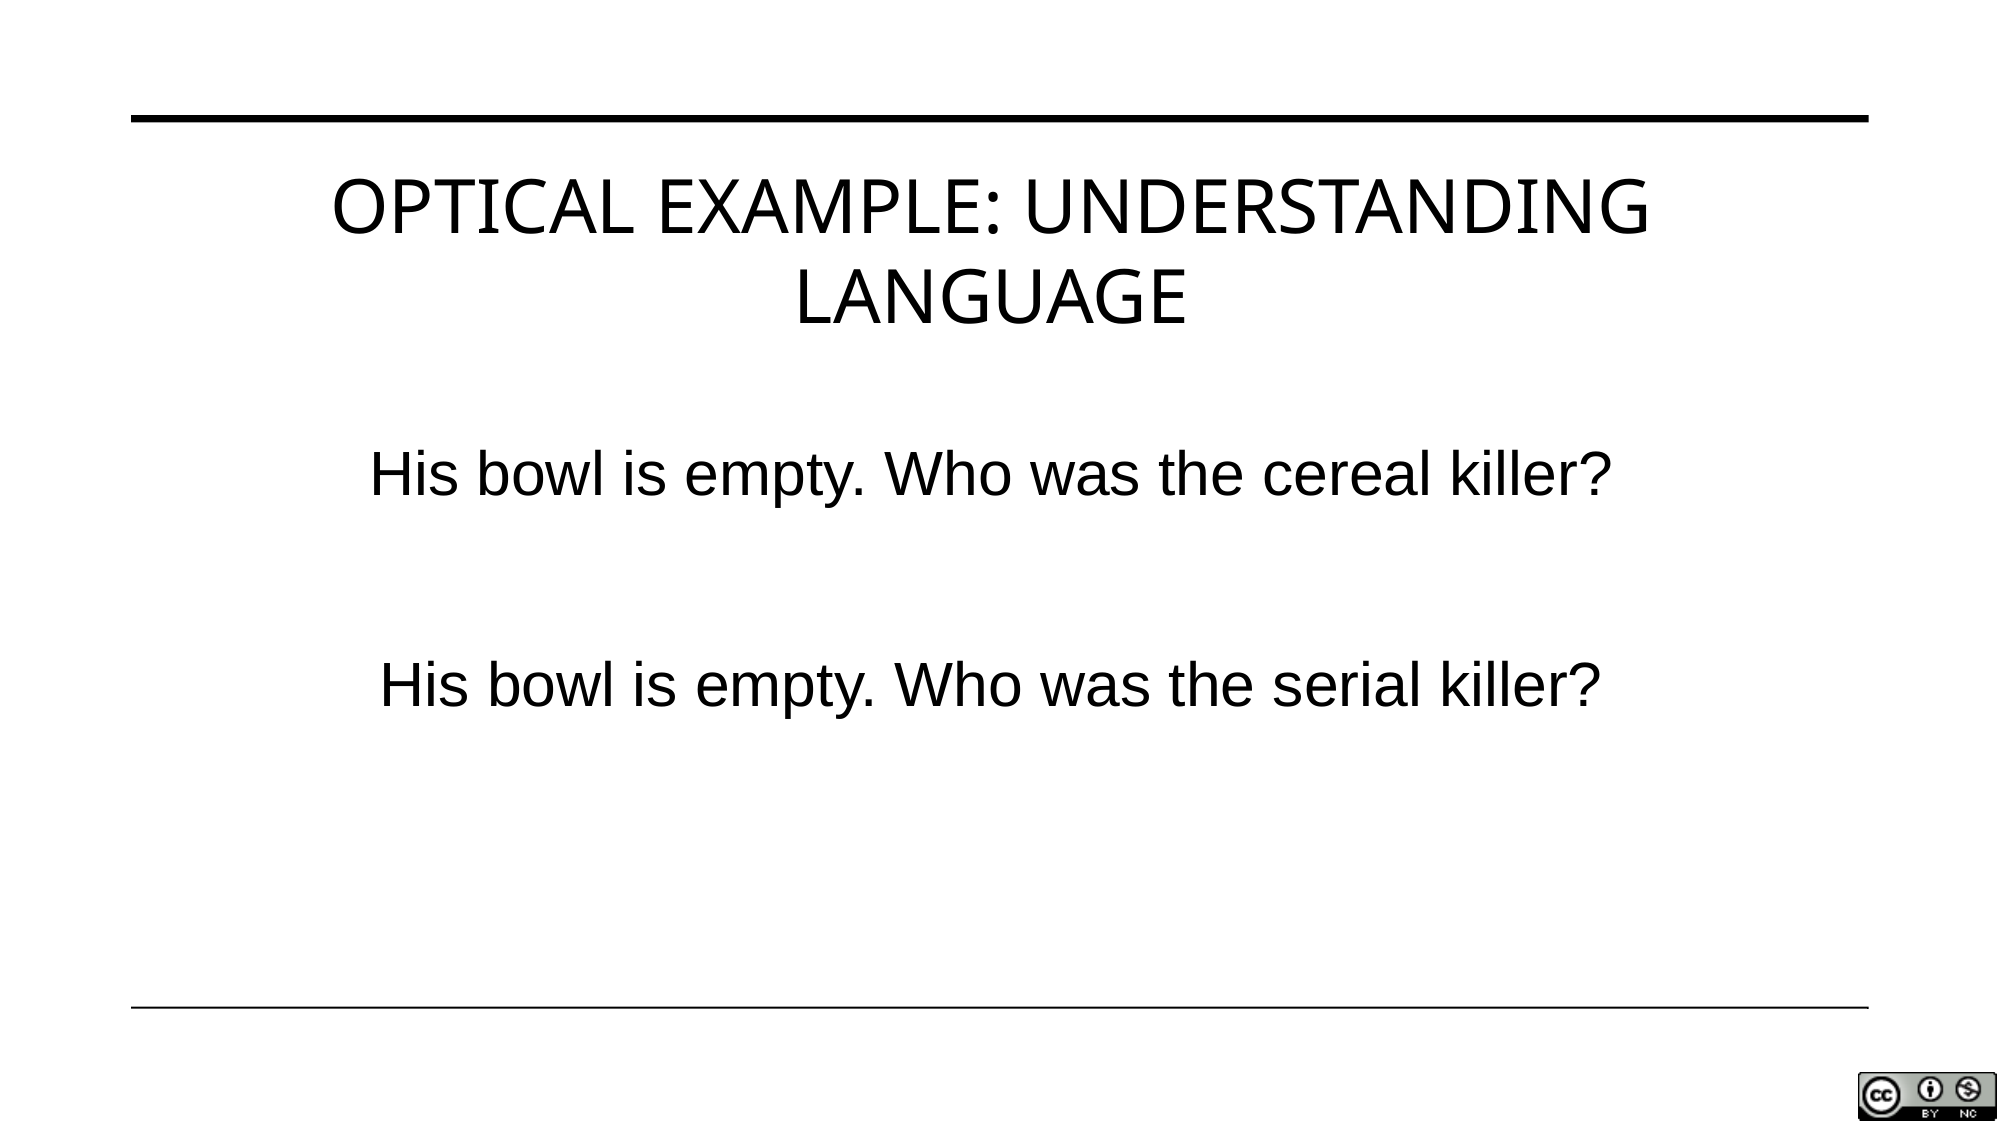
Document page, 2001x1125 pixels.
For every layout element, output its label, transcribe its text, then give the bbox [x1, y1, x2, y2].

picture [1858, 1072, 1997, 1121]
title OPTICAL EXAMPLE: UNDERSTANDING LANGUAGE [114, 151, 1869, 261]
text_box His bowl is empty. Who was the cereal killer? [114, 425, 1869, 516]
text_box His bowl is empty. Who was the serial killer? [114, 635, 1869, 726]
